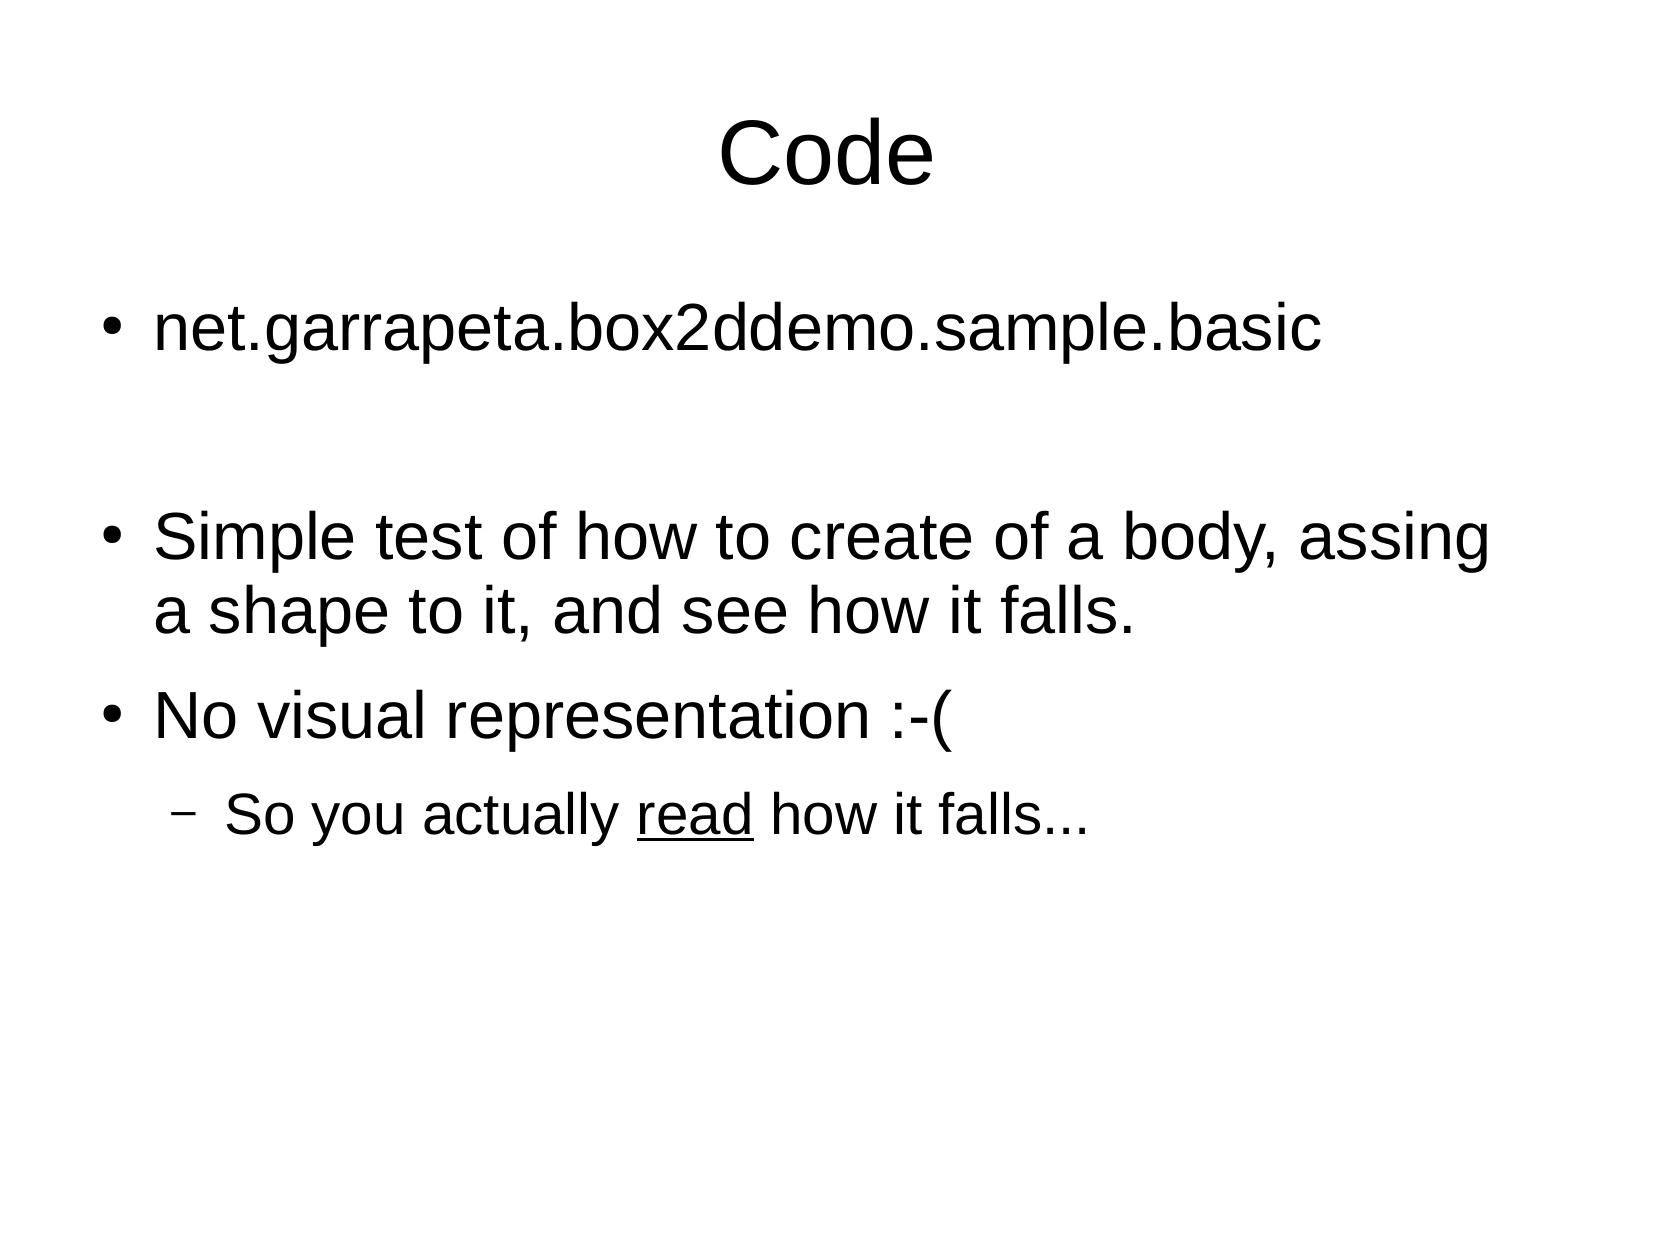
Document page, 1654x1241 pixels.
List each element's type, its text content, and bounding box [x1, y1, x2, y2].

list net.garrapeta.box2ddemo.sample.basic Simple test of how to create of a body, assing a shape to it, and see how it falls. No visual representation :-( So you actually read how it falls... [82, 290, 1538, 1010]
title Code [82, 49, 1571, 257]
